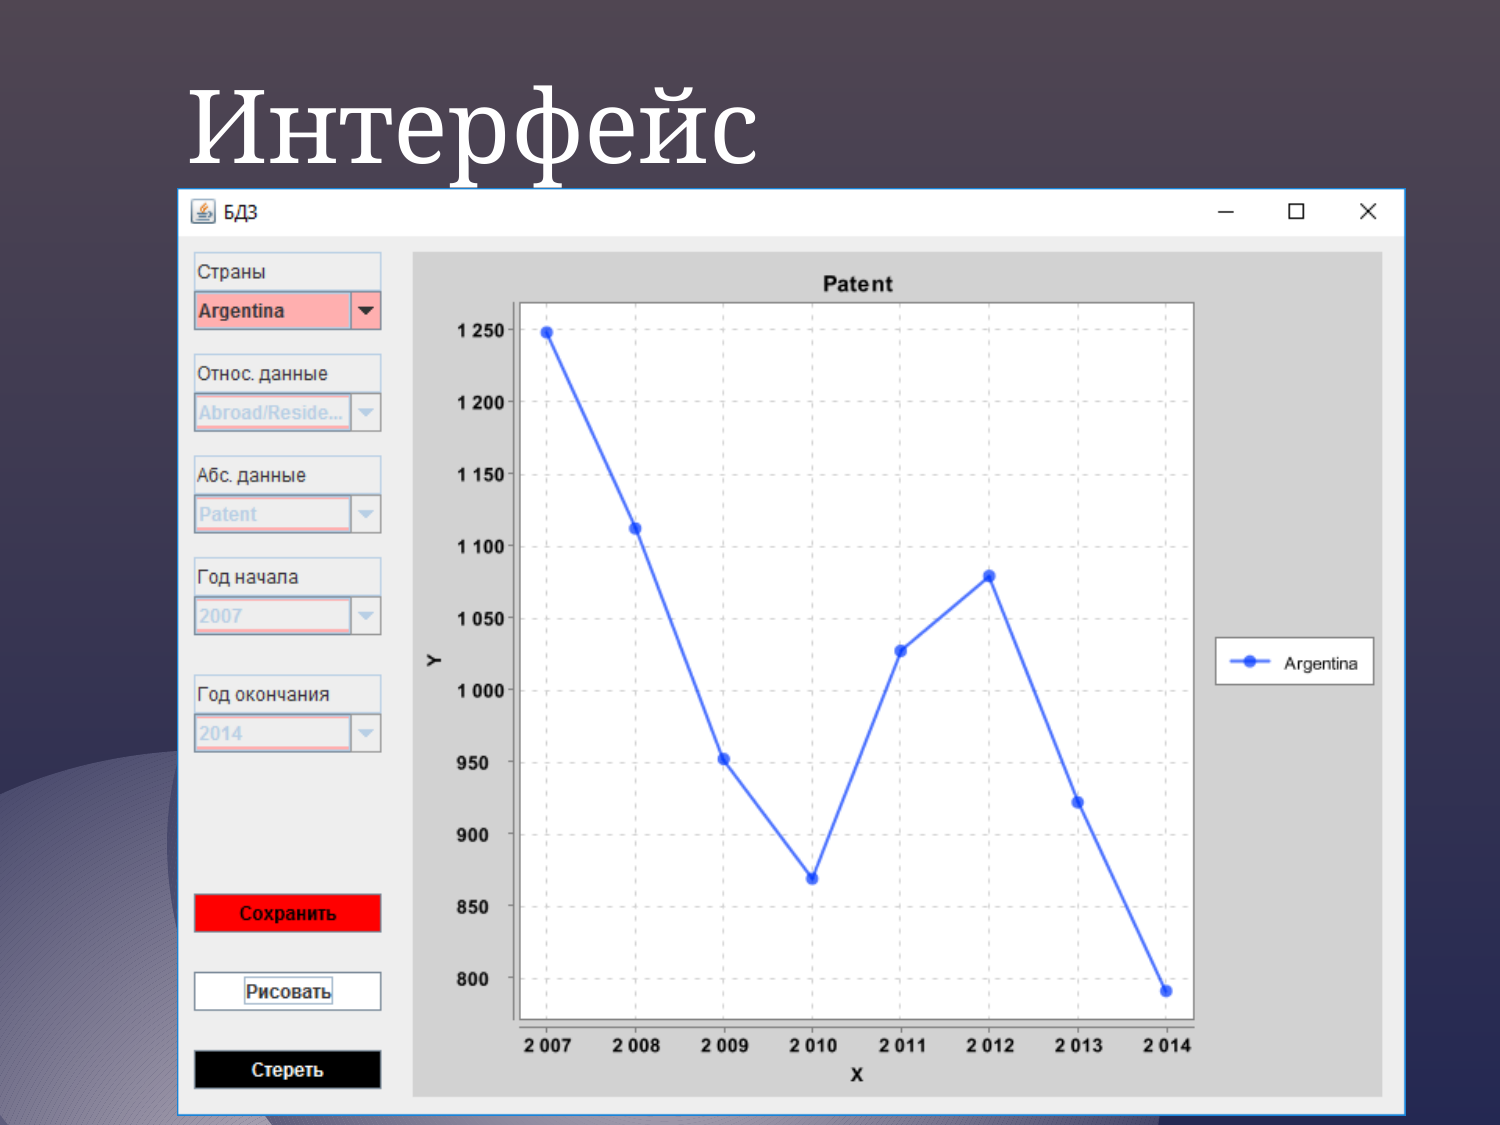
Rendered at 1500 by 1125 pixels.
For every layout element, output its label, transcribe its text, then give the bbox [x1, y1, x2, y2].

picture [177, 188, 1406, 1116]
title Интерфейс приложения [171, 54, 1409, 205]
